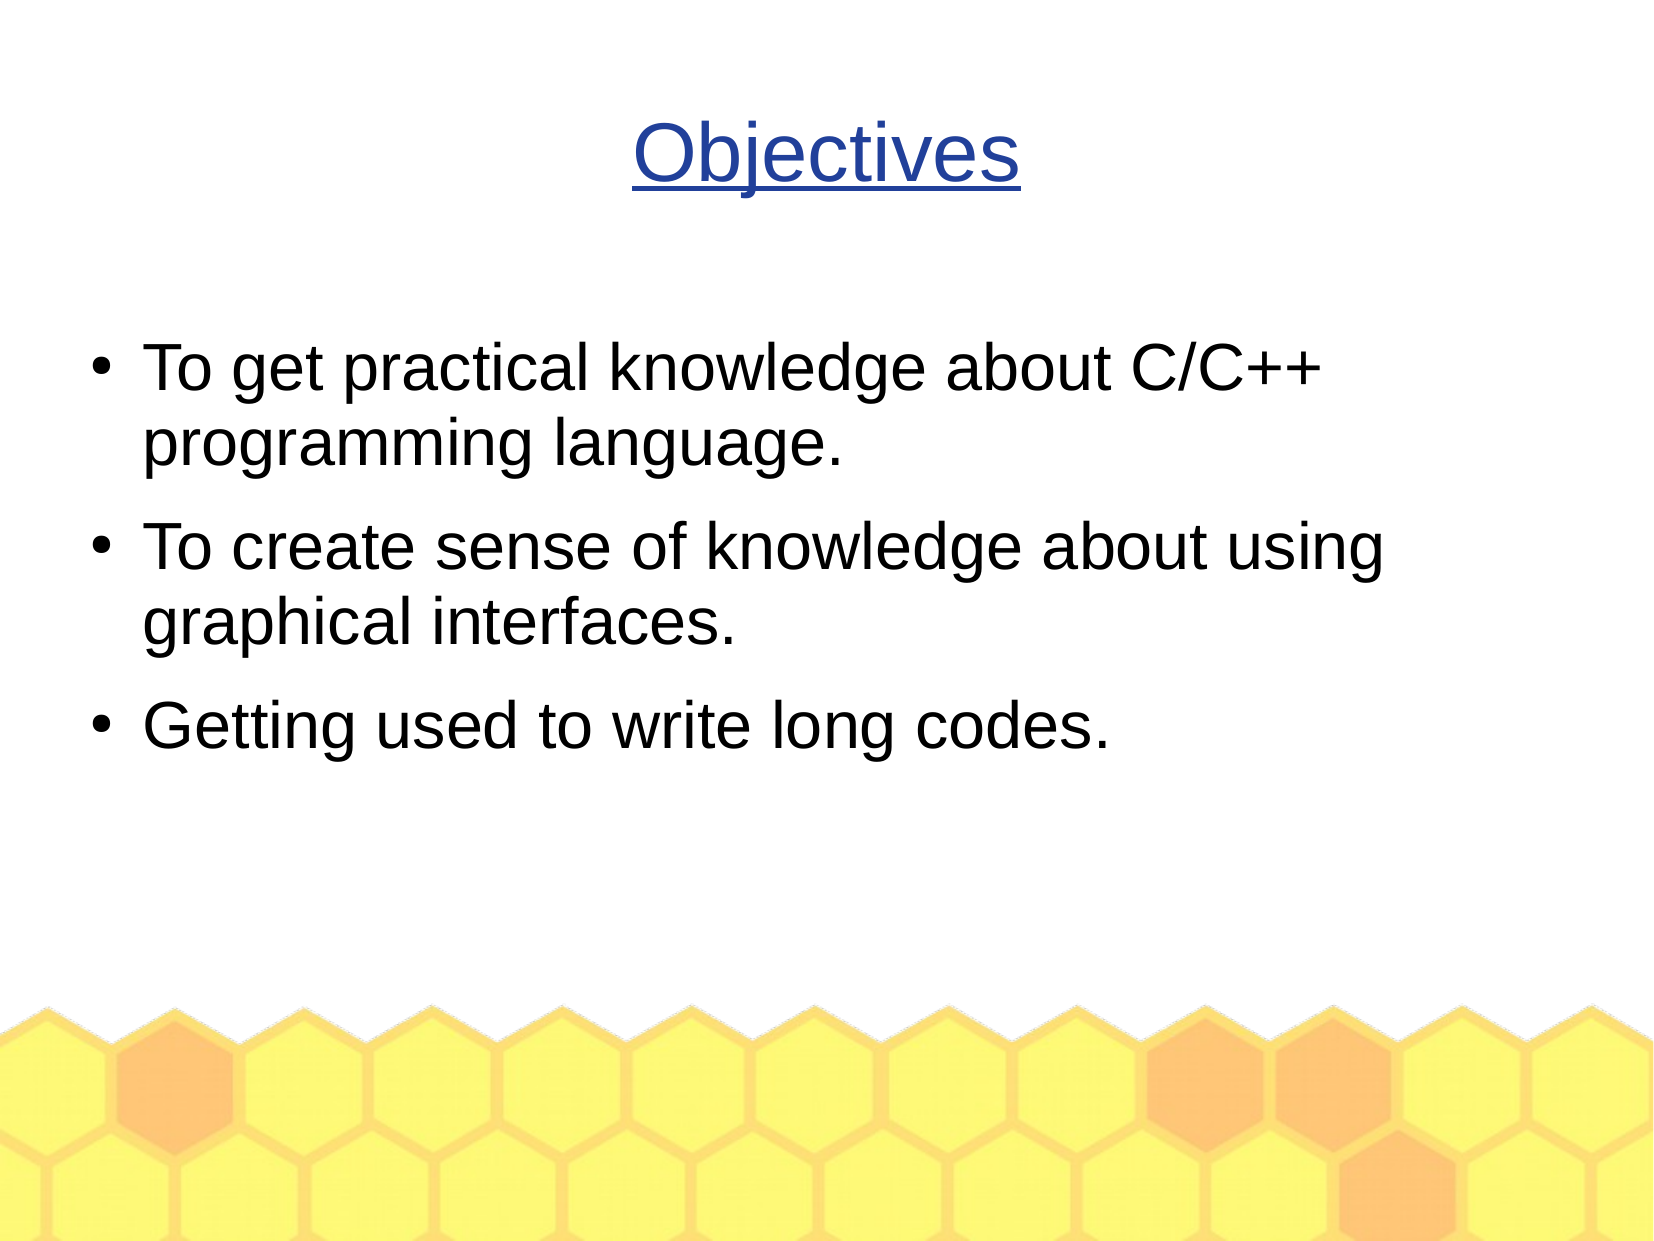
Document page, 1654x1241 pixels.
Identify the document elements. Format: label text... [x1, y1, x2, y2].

title Objectives [82, 49, 1571, 257]
list To get practical knowledge about C/C++ programming language. To create sense of knowledge about using graphical interfaces. Getting used to write long codes. [71, 330, 1561, 946]
picture [0, 1001, 1654, 1241]
